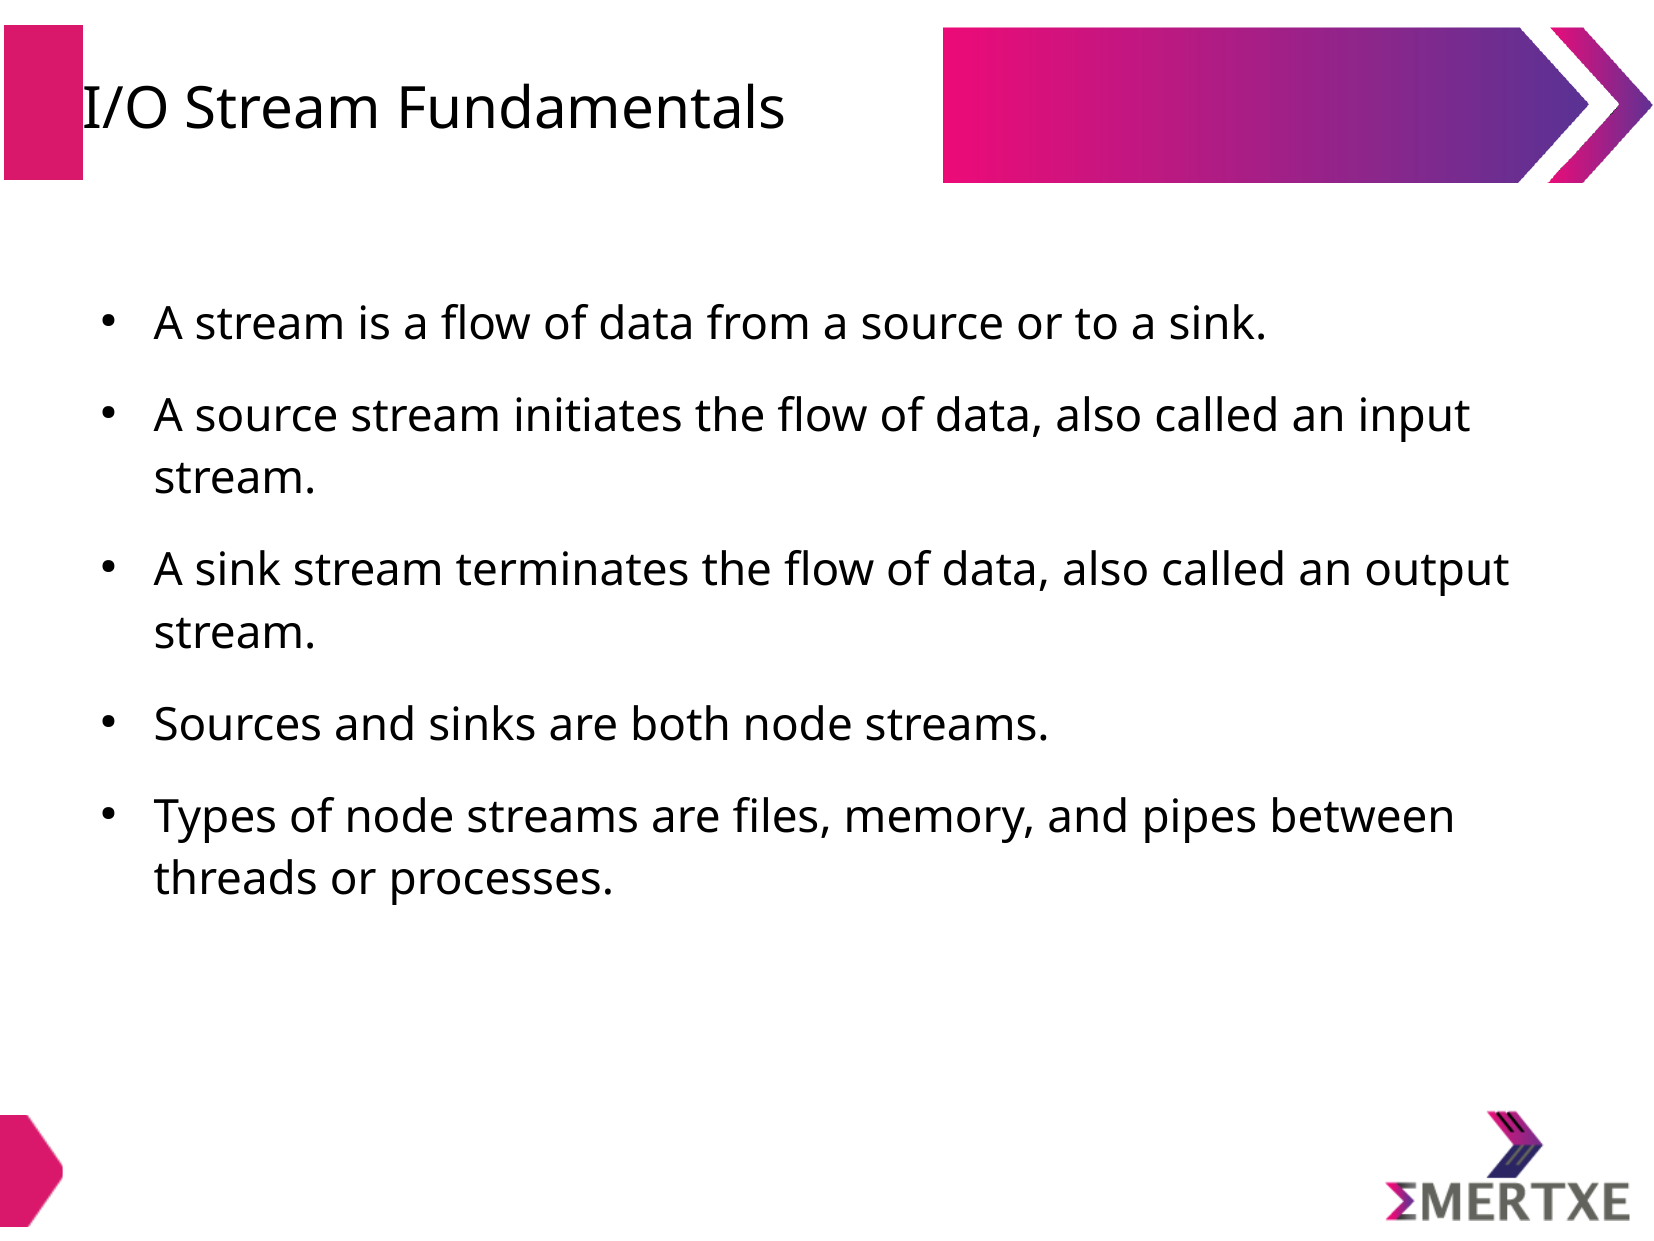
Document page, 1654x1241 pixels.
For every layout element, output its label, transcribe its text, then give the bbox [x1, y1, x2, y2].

picture [1385, 1107, 1631, 1221]
picture [1571, 27, 1653, 183]
title I/O Stream Fundamentals [82, 2, 1571, 210]
list A stream is a flow of data from a source or to a sink. A source stream initiates the flow of data, also called an input stream. A sink stream terminates the flow of data, also called an output stream. Sources and sinks are both node streams. Types of node streams are files, memory, and pipes between threads or processes. [82, 290, 1571, 1010]
